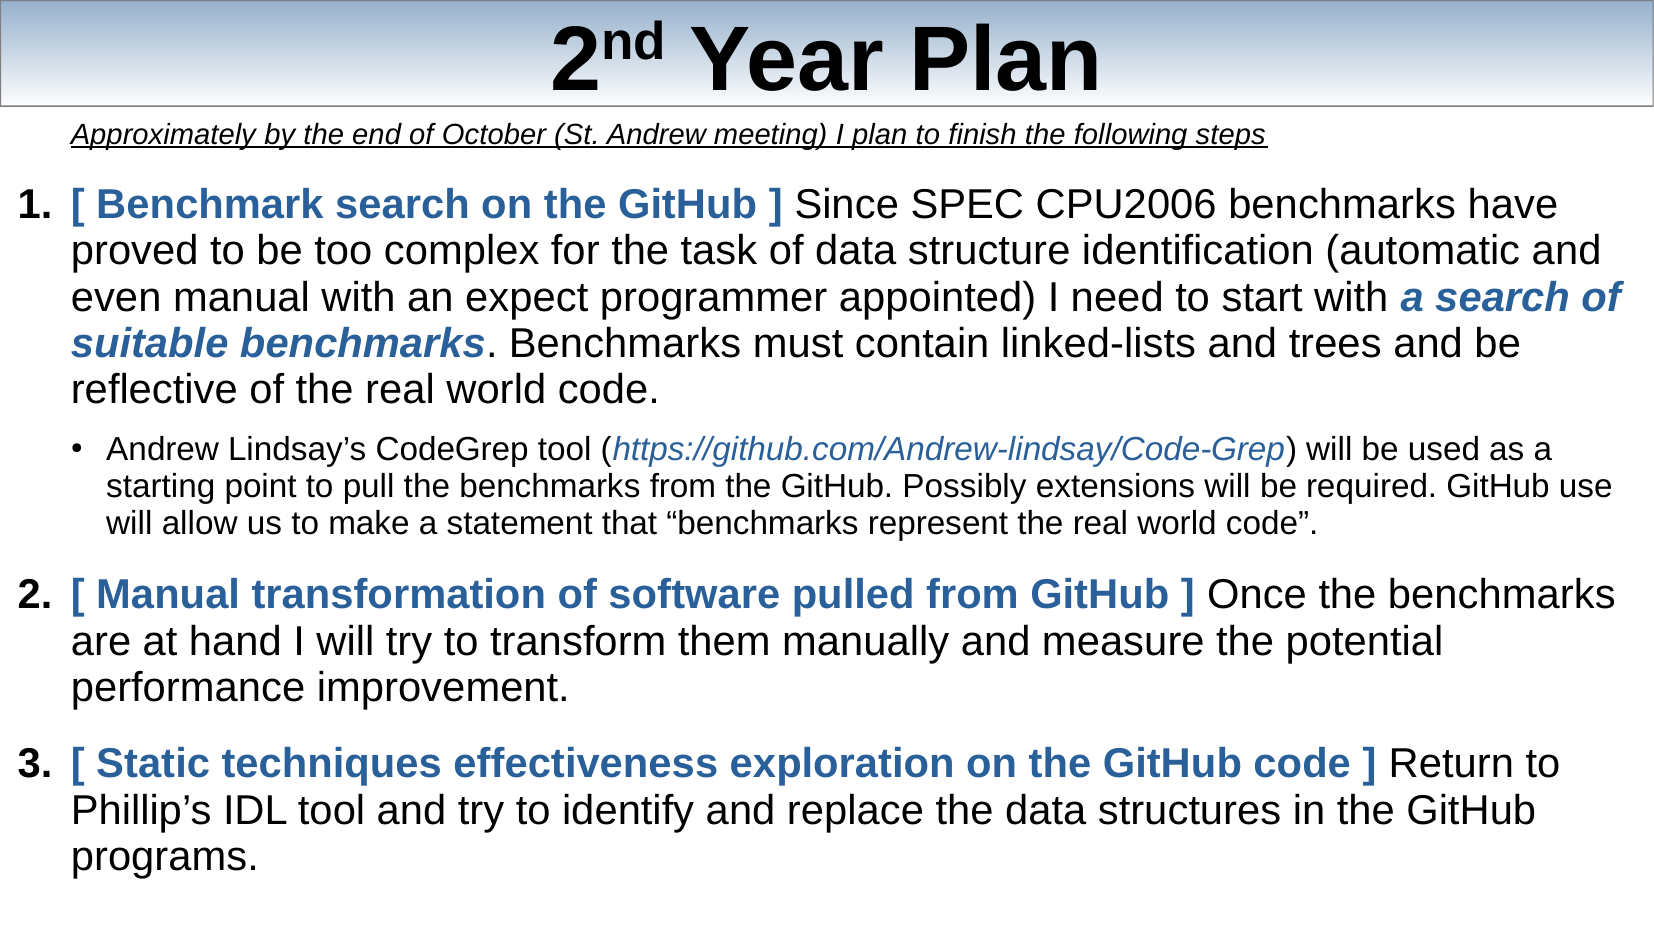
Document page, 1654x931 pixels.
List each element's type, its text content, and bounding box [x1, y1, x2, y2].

title 2nd Year Plan [0, 0, 1654, 118]
list Approximately by the end of October (St. Andrew meeting) I plan to finish the following steps [ Benchmark search on the GitHub ] Since SPEC CPU2006 benchmarks have proved to be too complex for the task of data structure identification (automatic and even manual with an expect programmer appointed) I need to start with a search of suitable benchmarks. Benchmarks must contain linked-lists and trees and be reflective of the real world code. Andrew Lindsay’s CodeGrep tool (https://github.com/Andrew-lindsay/Code-Grep) will be used as a starting point to pull the benchmarks from the GitHub. Possibly extensions will be required. GitHub use will allow us to make a statement that “benchmarks represent the real world code”. [ Manual transformation of software pulled from GitHub ] Once the benchmarks are at hand I will try to transform them manually and measure the potential performance improvement. [ Static techniques effectiveness exploration on the GitHub code ] Return to Phillip’s IDL tool and try to identify and replace the data structures in the GitHub programs. [0, 118, 1654, 931]
